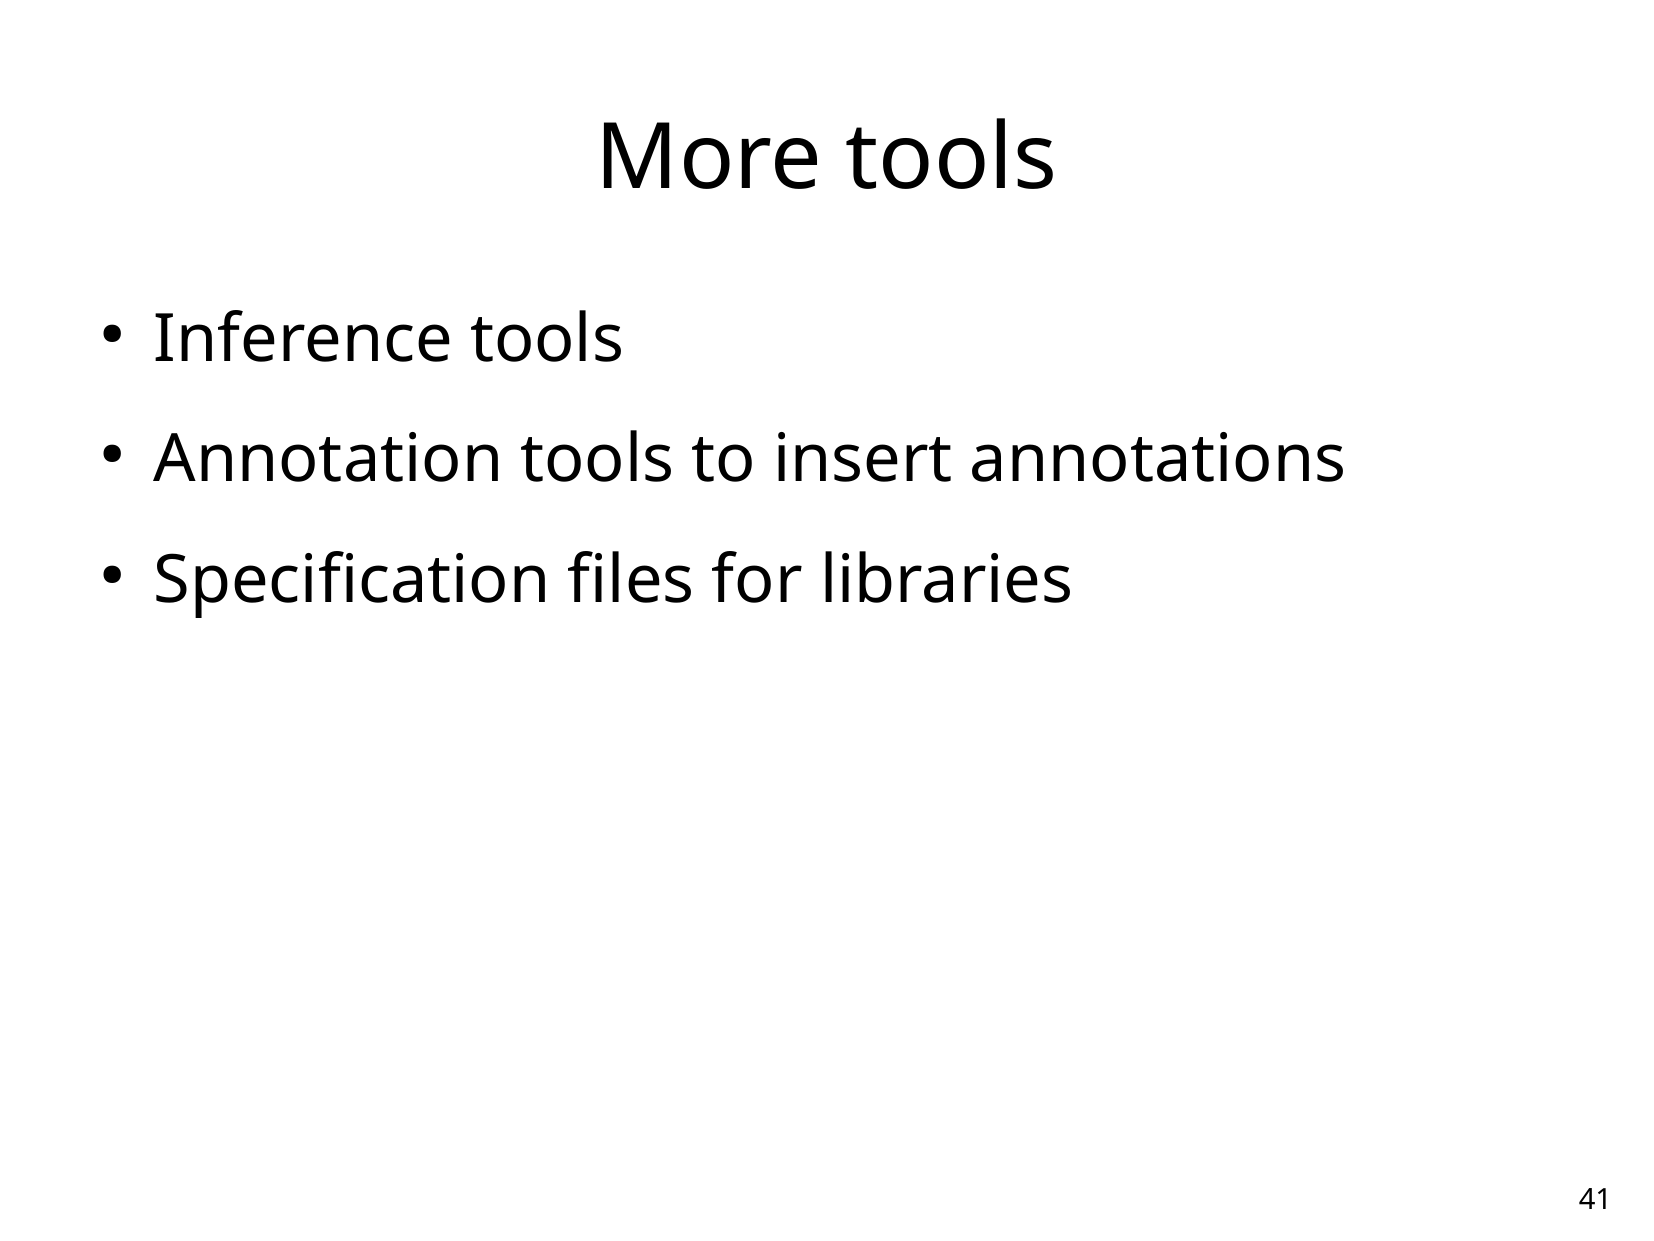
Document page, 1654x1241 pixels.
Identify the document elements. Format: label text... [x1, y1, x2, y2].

list Inference tools Annotation tools to insert annotations Specification files for libraries [82, 290, 1571, 1109]
title More tools [82, 49, 1571, 257]
